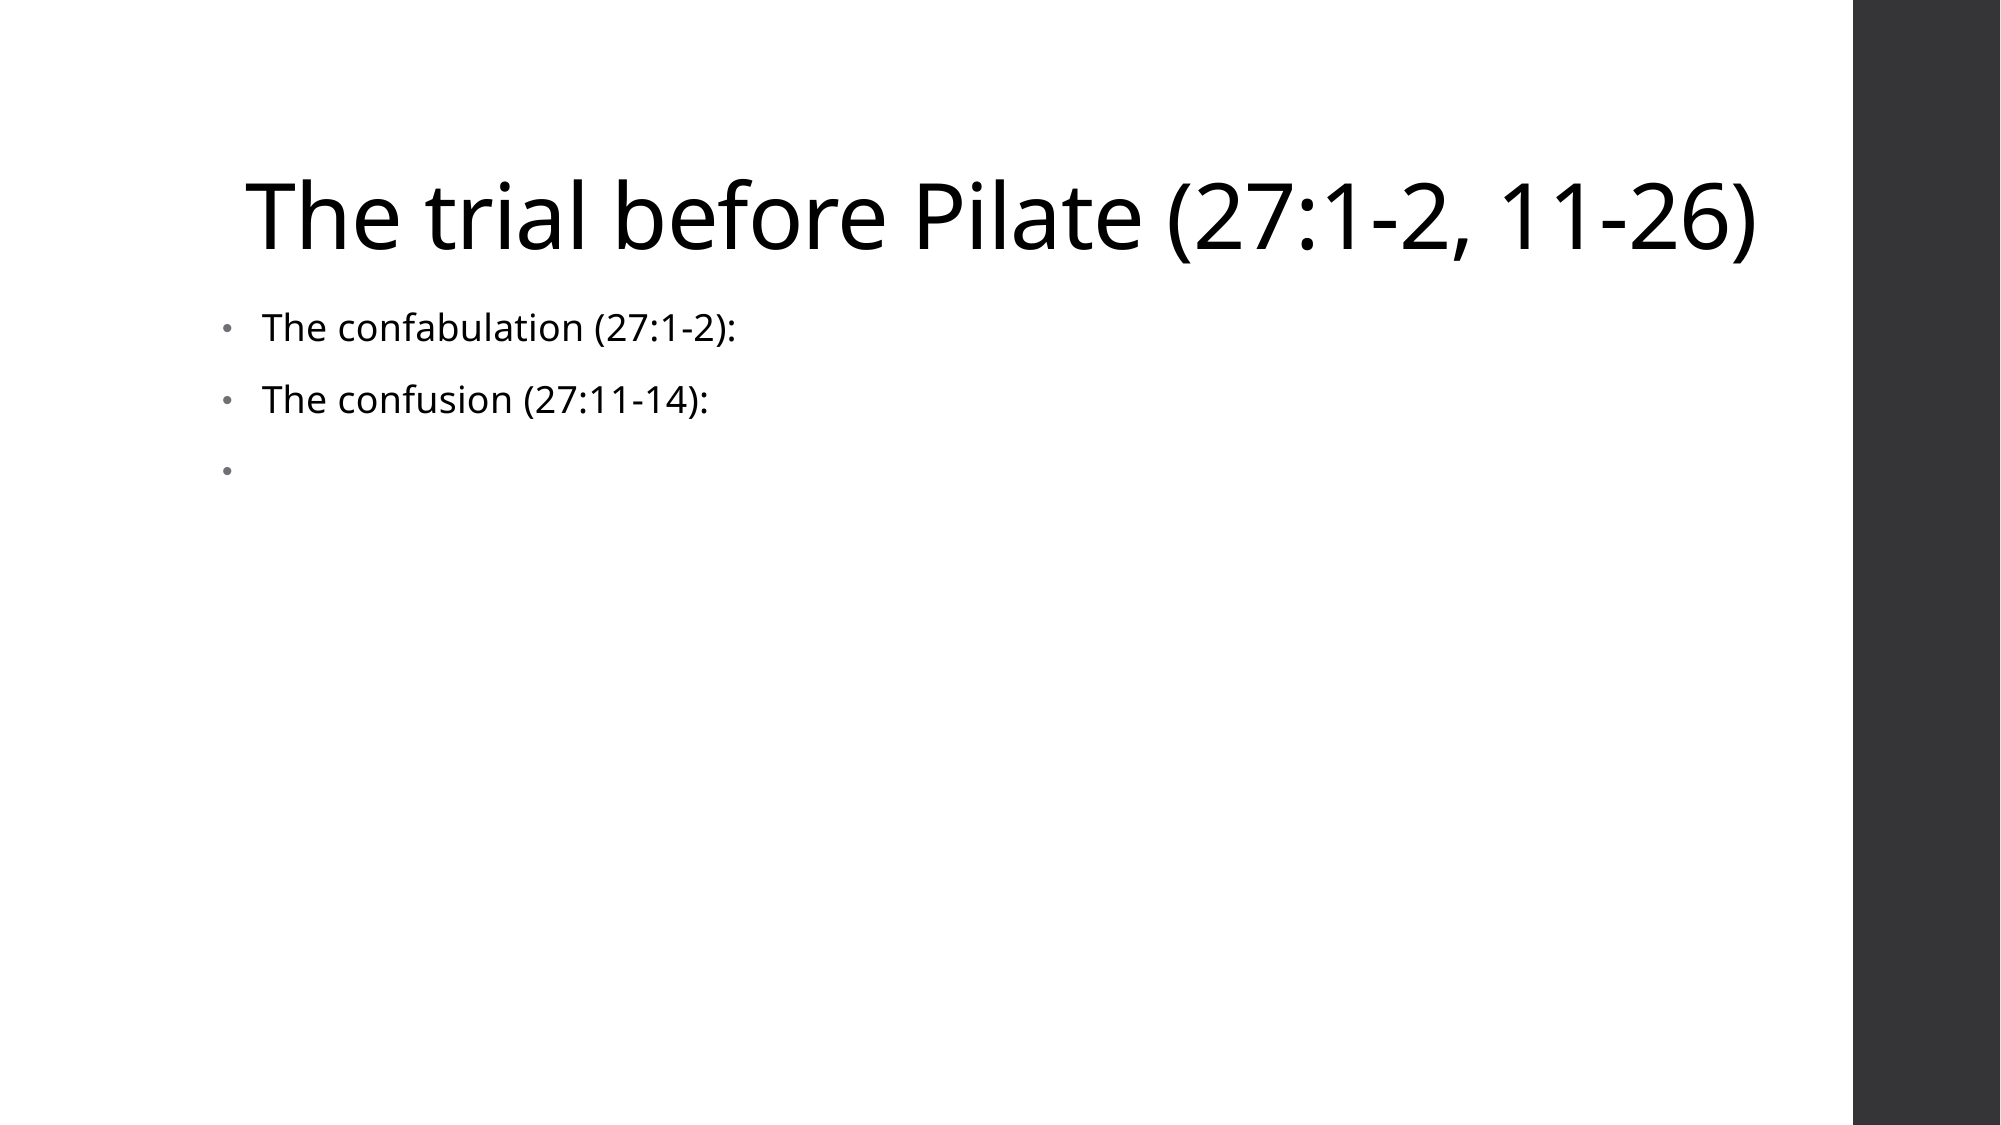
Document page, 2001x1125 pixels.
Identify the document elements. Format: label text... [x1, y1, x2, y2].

title The trial before Pilate (27:1-2, 11-26) [206, 60, 1797, 278]
list The confabulation (27:1-2): The confusion (27:11-14): [206, 299, 1617, 1014]
